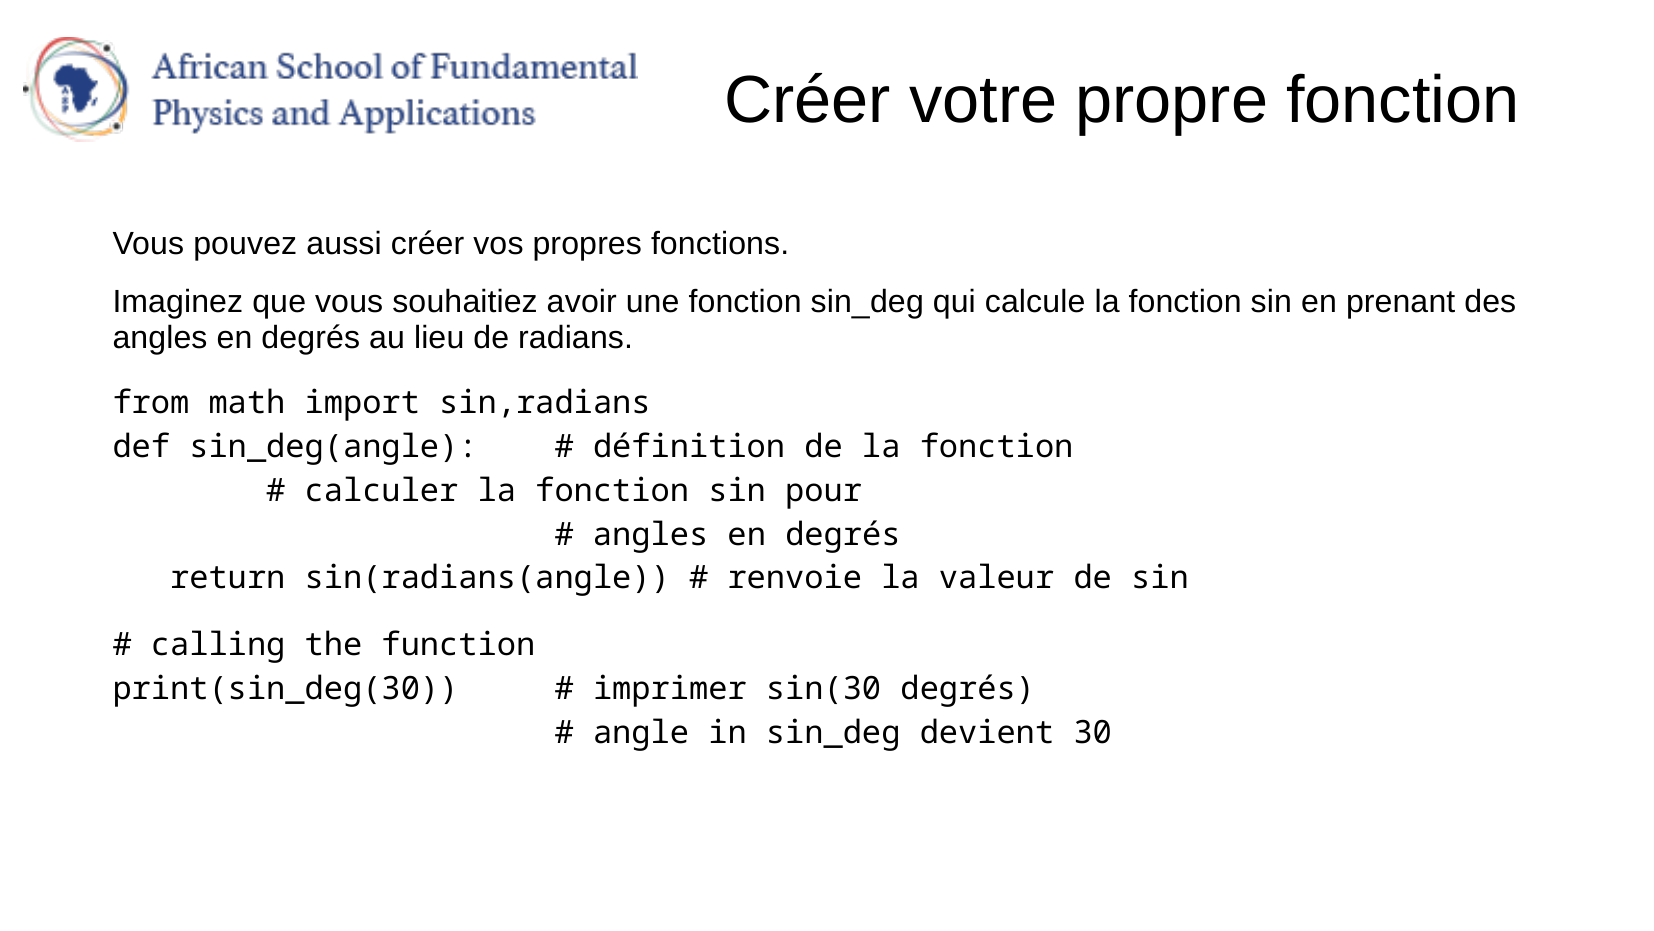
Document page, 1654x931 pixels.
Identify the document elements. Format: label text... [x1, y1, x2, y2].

list Vous pouvez aussi créer vos propres fonctions. Imaginez que vous souhaitiez avoir une fonction sin_deg qui calcule la fonction sin en prenant des angles en degrés au lieu de radians. from math import sin,radians def sin_deg(angle): # définition de la fonction # calculer la fonction sin pour # angles en degrés return sin(radians(angle)) # renvoie la valeur de sin # calling the function print(sin_deg(30)) # imprimer sin(30 degrés) # angle in sin_deg devient 30 [112, 225, 1601, 765]
picture [23, 37, 635, 142]
title Créer votre propre fonction [635, 21, 1610, 177]
